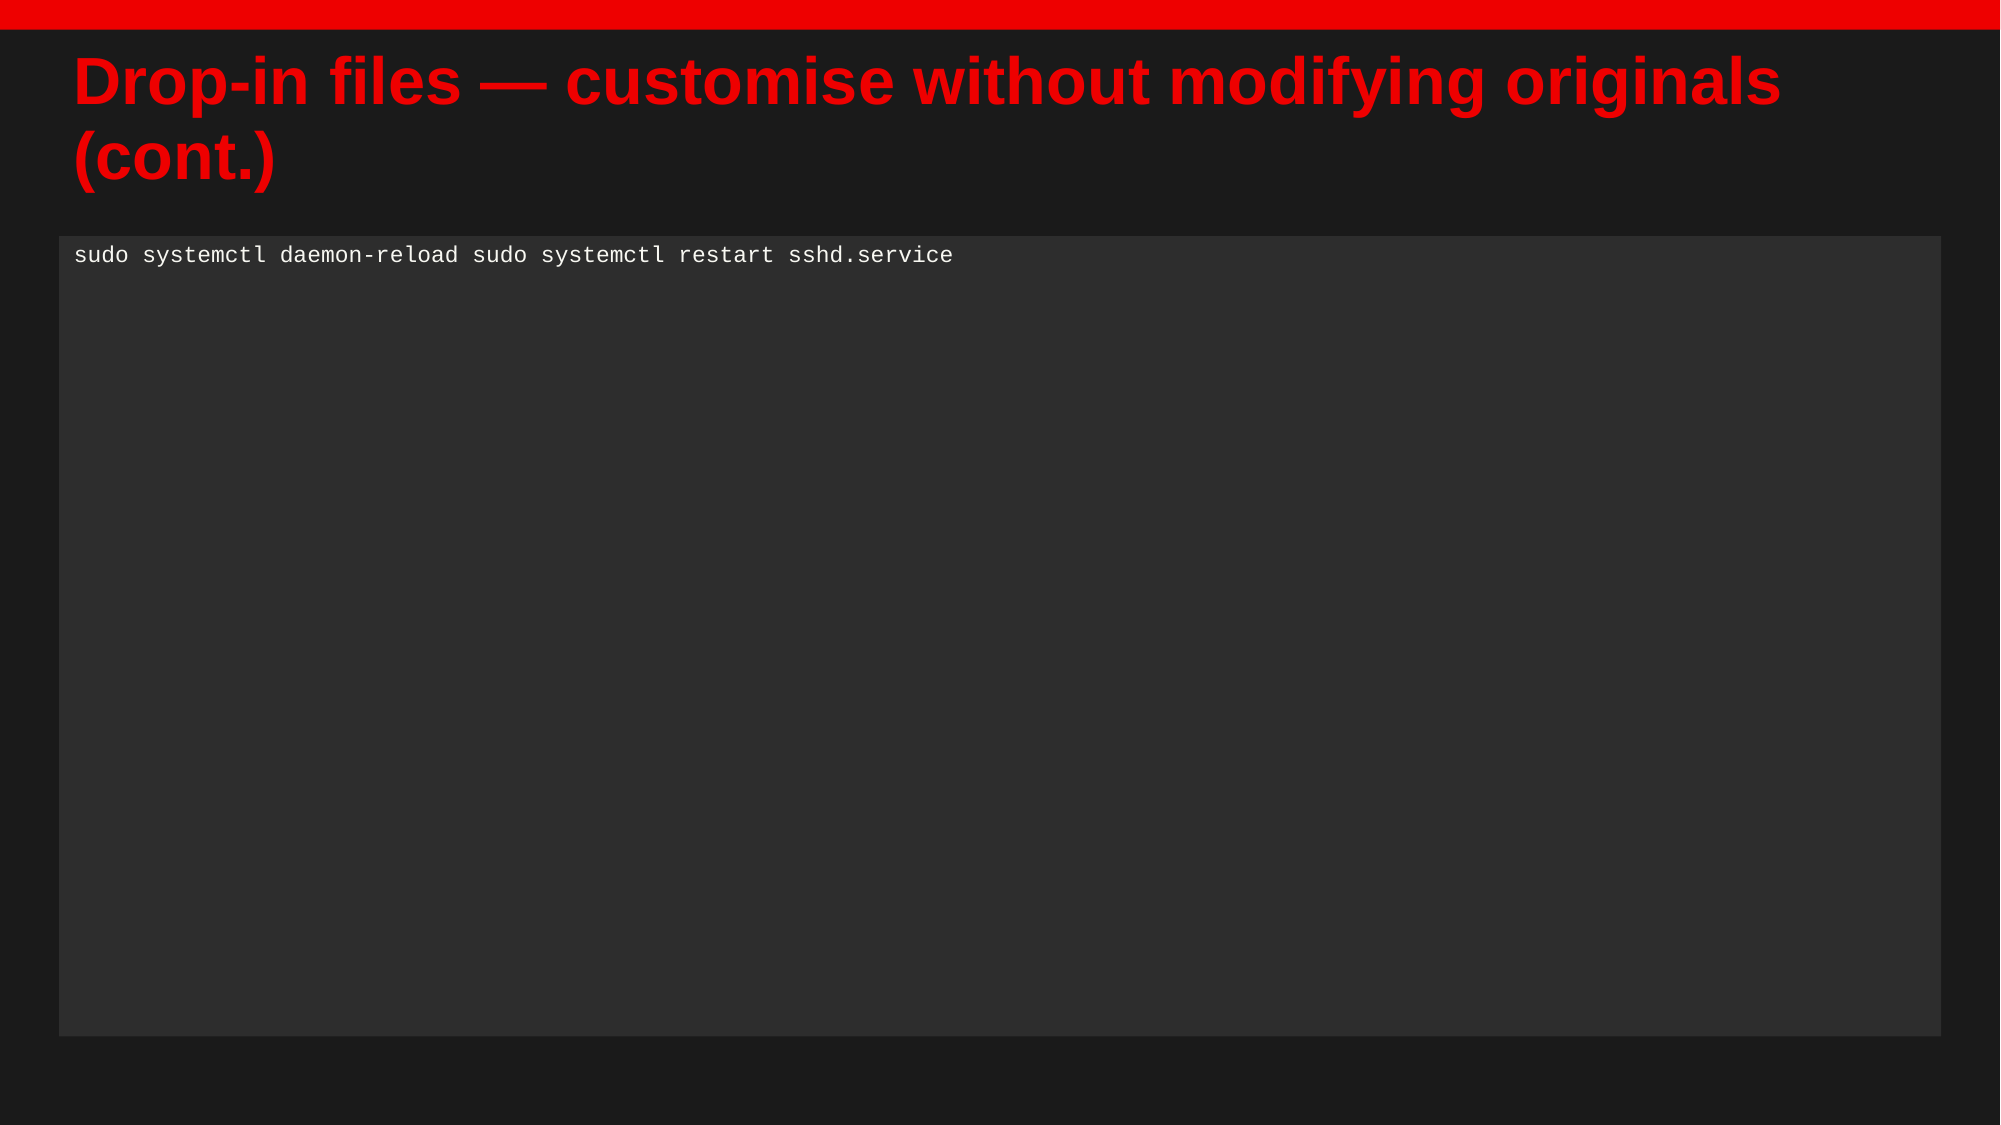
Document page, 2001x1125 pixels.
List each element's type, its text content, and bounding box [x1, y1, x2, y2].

text_box Drop-in files — customise without modifying originals (cont.) [59, 36, 1942, 208]
text_box [0, 0, 2001, 30]
text_box sudo systemctl daemon-reload sudo systemctl restart sshd.service [59, 236, 1942, 1037]
